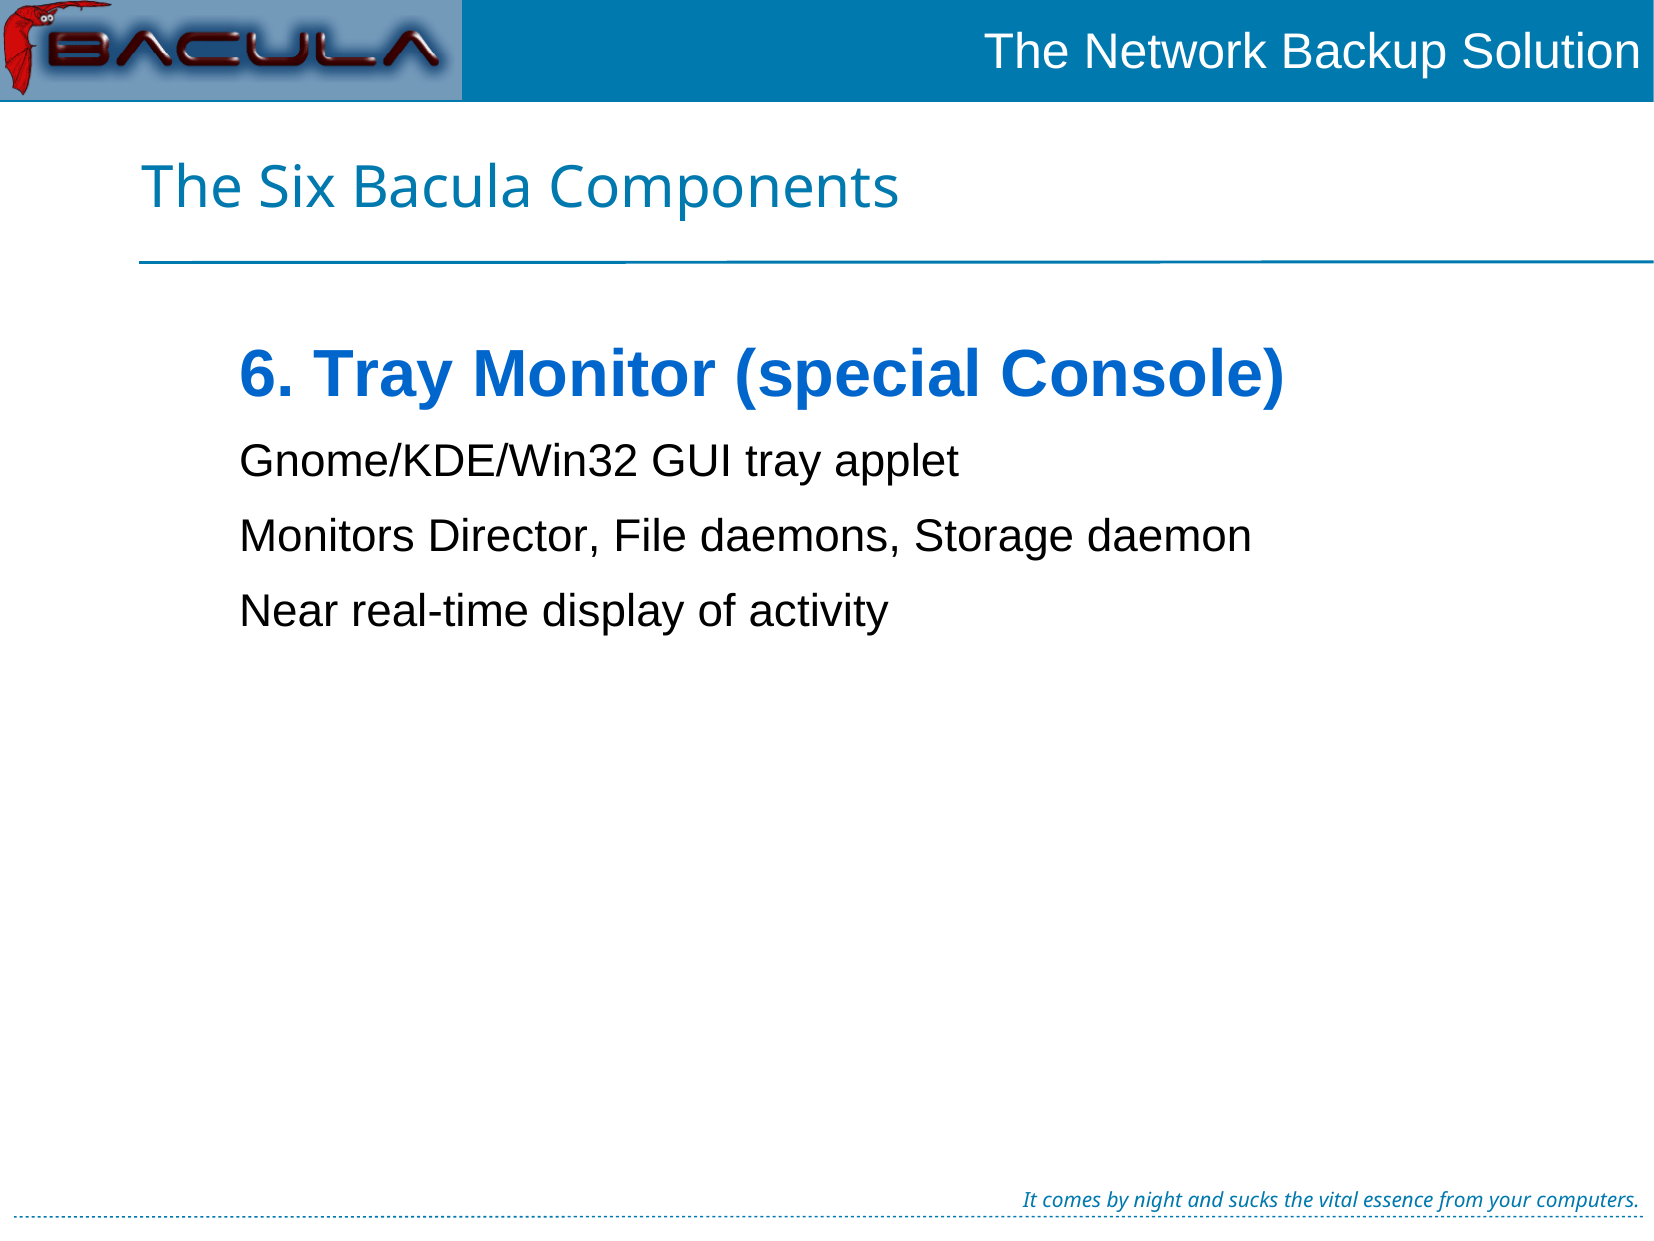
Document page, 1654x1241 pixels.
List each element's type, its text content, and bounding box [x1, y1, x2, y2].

list 6. Tray Monitor (special Console) Gnome/KDE/Win32 GUI tray applet Monitors Director, File daemons, Storage daemon Near real-time display of activity [144, 336, 1538, 1088]
picture [0, 0, 461, 99]
title The Six Bacula Components [141, 112, 1501, 226]
